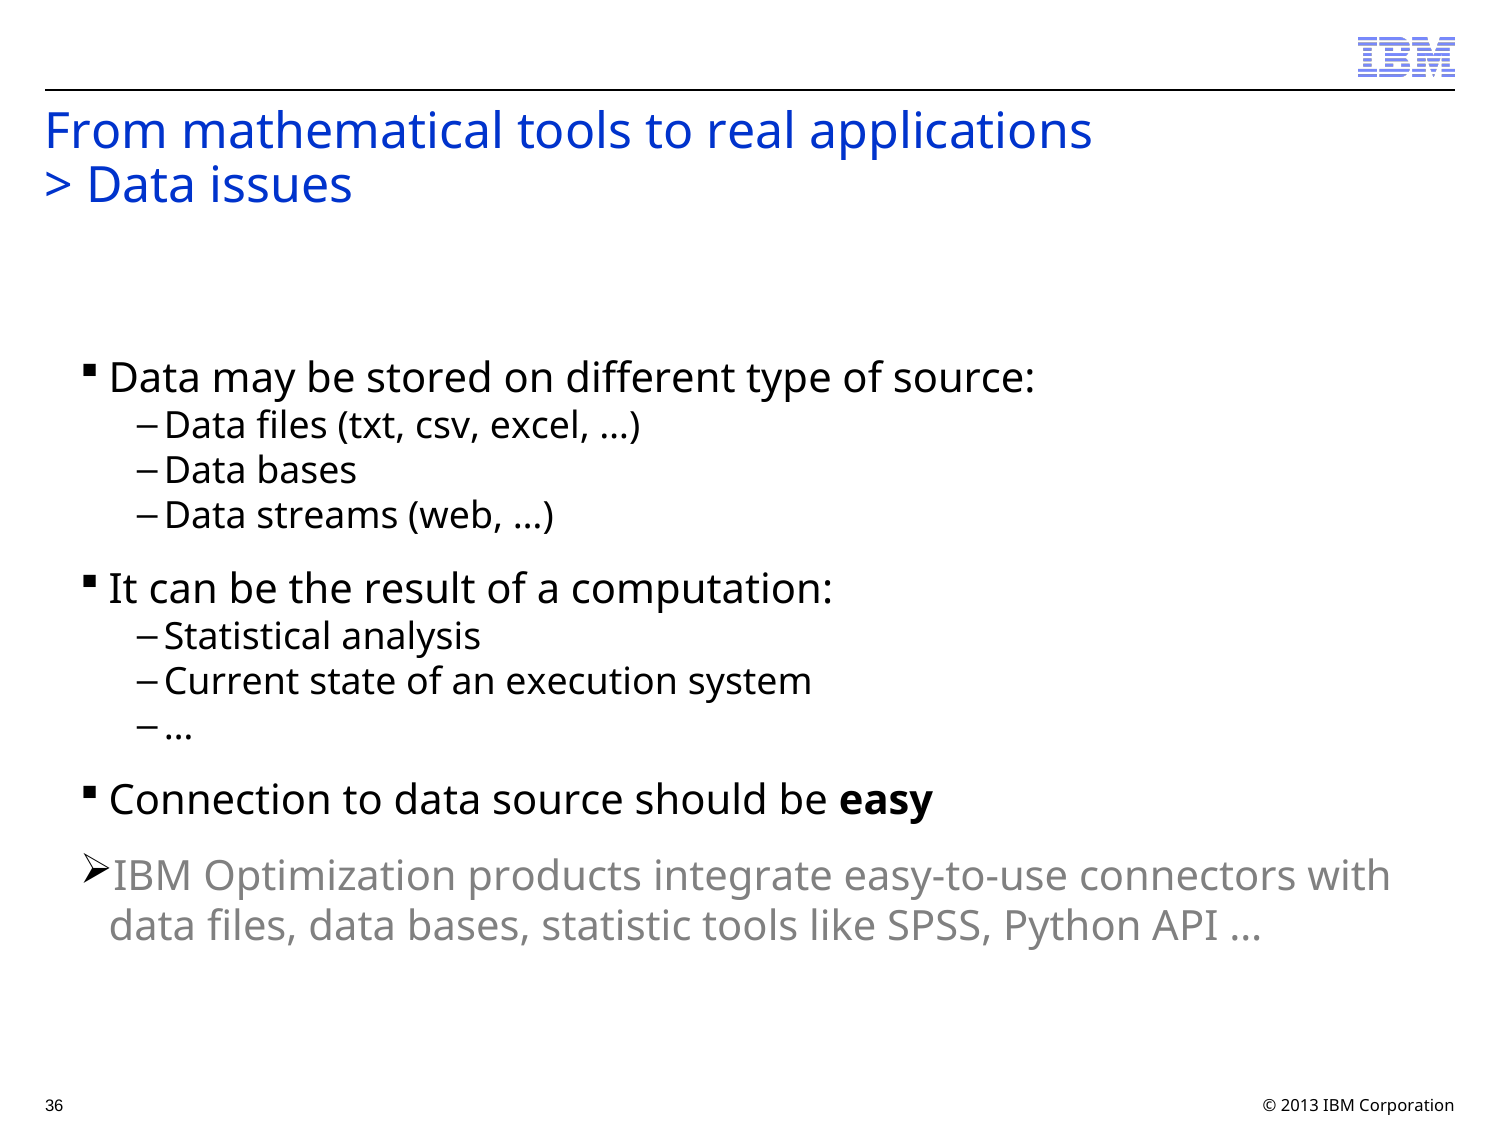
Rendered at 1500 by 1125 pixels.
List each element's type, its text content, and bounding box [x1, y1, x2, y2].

picture [1358, 37, 1455, 77]
list [29, 307, 1455, 1000]
text_box Data may be stored on different type of source: Data files (txt, csv, excel, …) Data bases Data streams (web, …) It can be the result of a computation: Statistical analysis Current state of an execution system … Connection to data source should be easy IBM Optimization products integrate easy-to-use connectors with data files, data bases, statistic tools like SPSS, Python API … [65, 342, 1491, 1035]
title From mathematical tools to real applications > Data issues [29, 97, 1455, 279]
